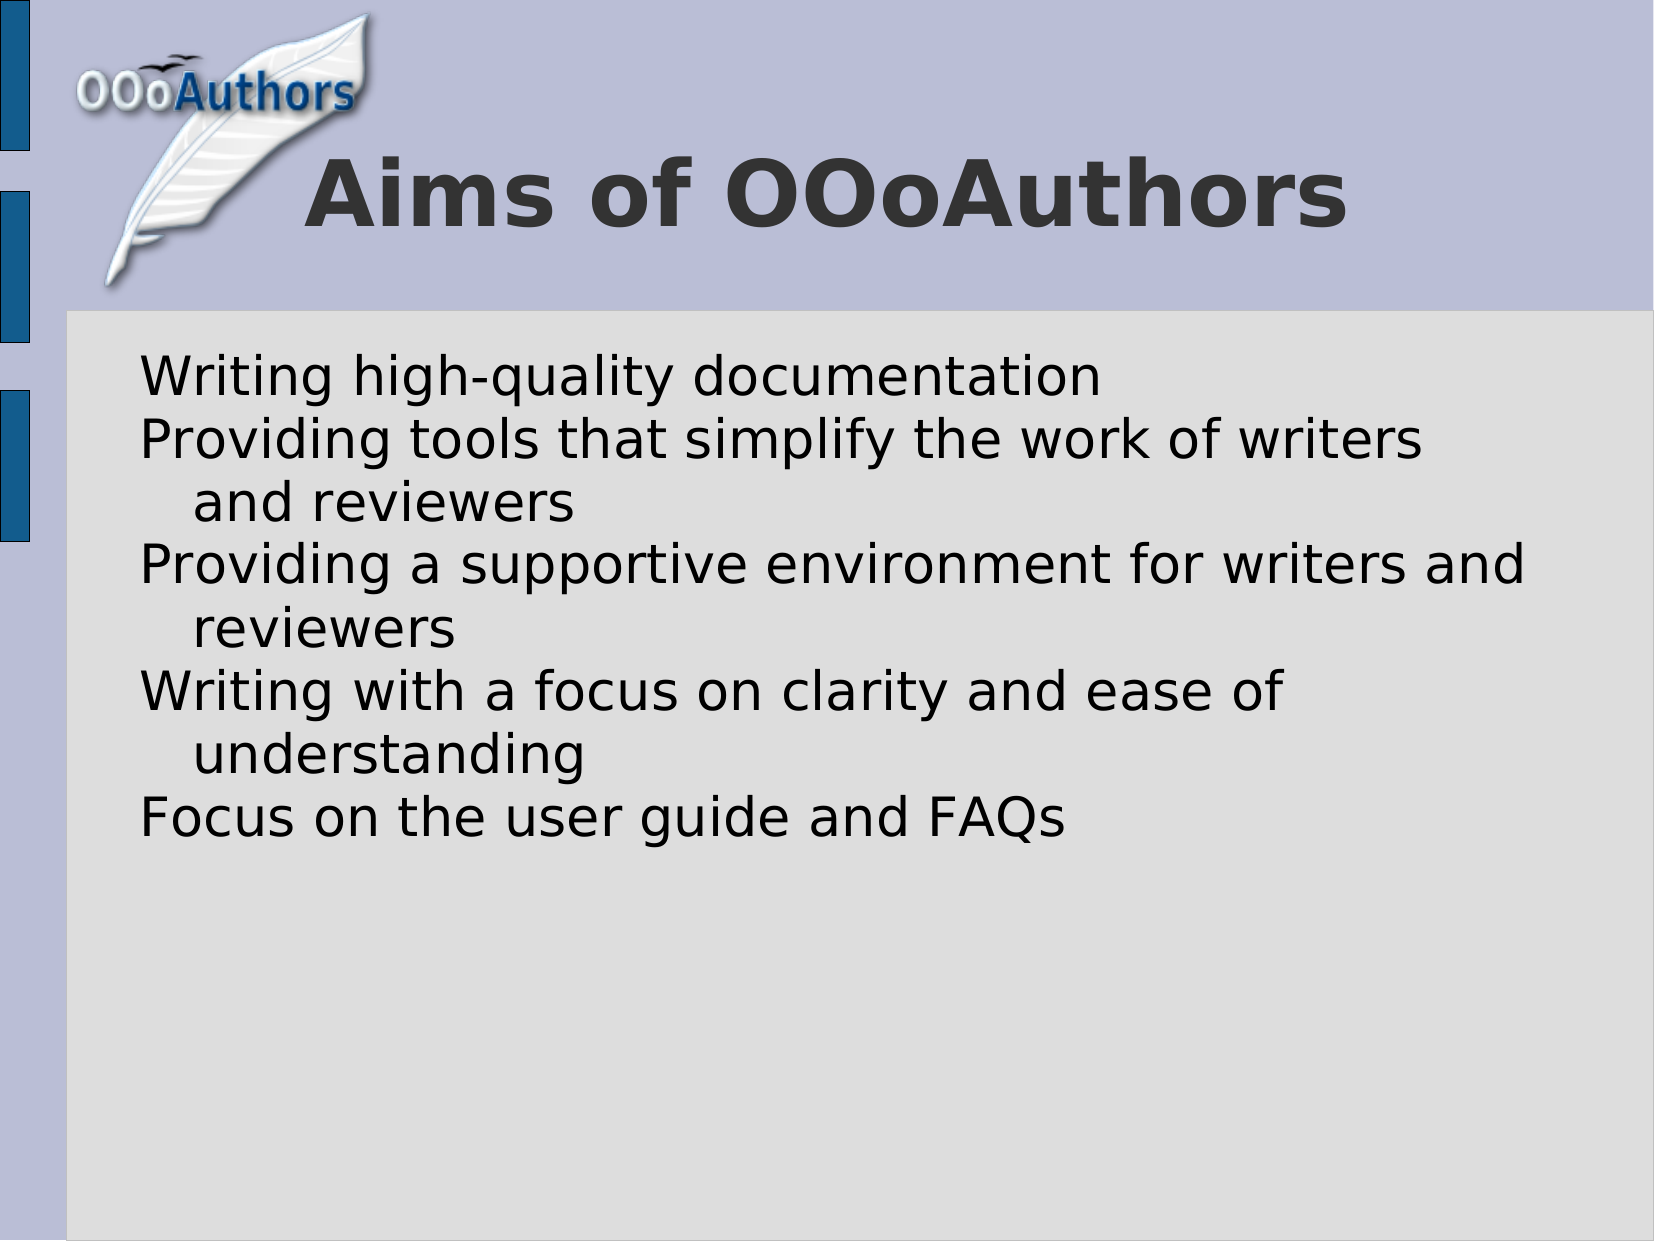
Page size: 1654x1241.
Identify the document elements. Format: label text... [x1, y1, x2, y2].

picture [64, 0, 384, 302]
title Aims of OOoAuthors [121, 91, 1534, 299]
list Writing high-quality documentation Providing tools that simplify the work of writers and reviewers Providing a supportive environment for writers and reviewers Writing with a focus on clarity and ease of understanding Focus on the user guide and FAQs [121, 344, 1534, 1127]
